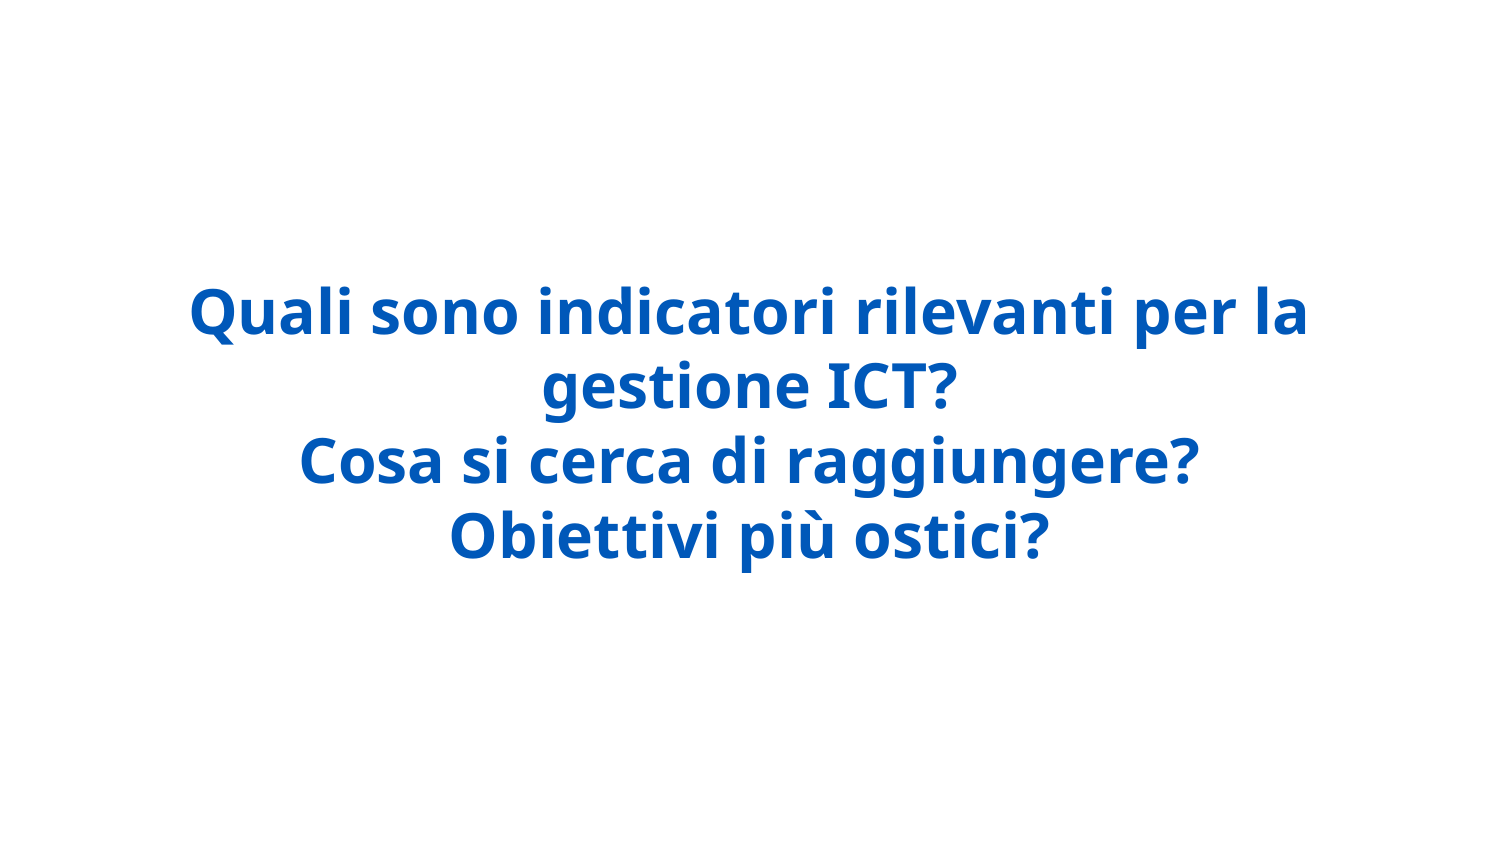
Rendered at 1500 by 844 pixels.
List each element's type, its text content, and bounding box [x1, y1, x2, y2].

title Quali sono indicatori rilevanti per la gestione ICT? Cosa si cerca di raggiungere? Obiettivi più ostici? [51, 51, 1449, 792]
